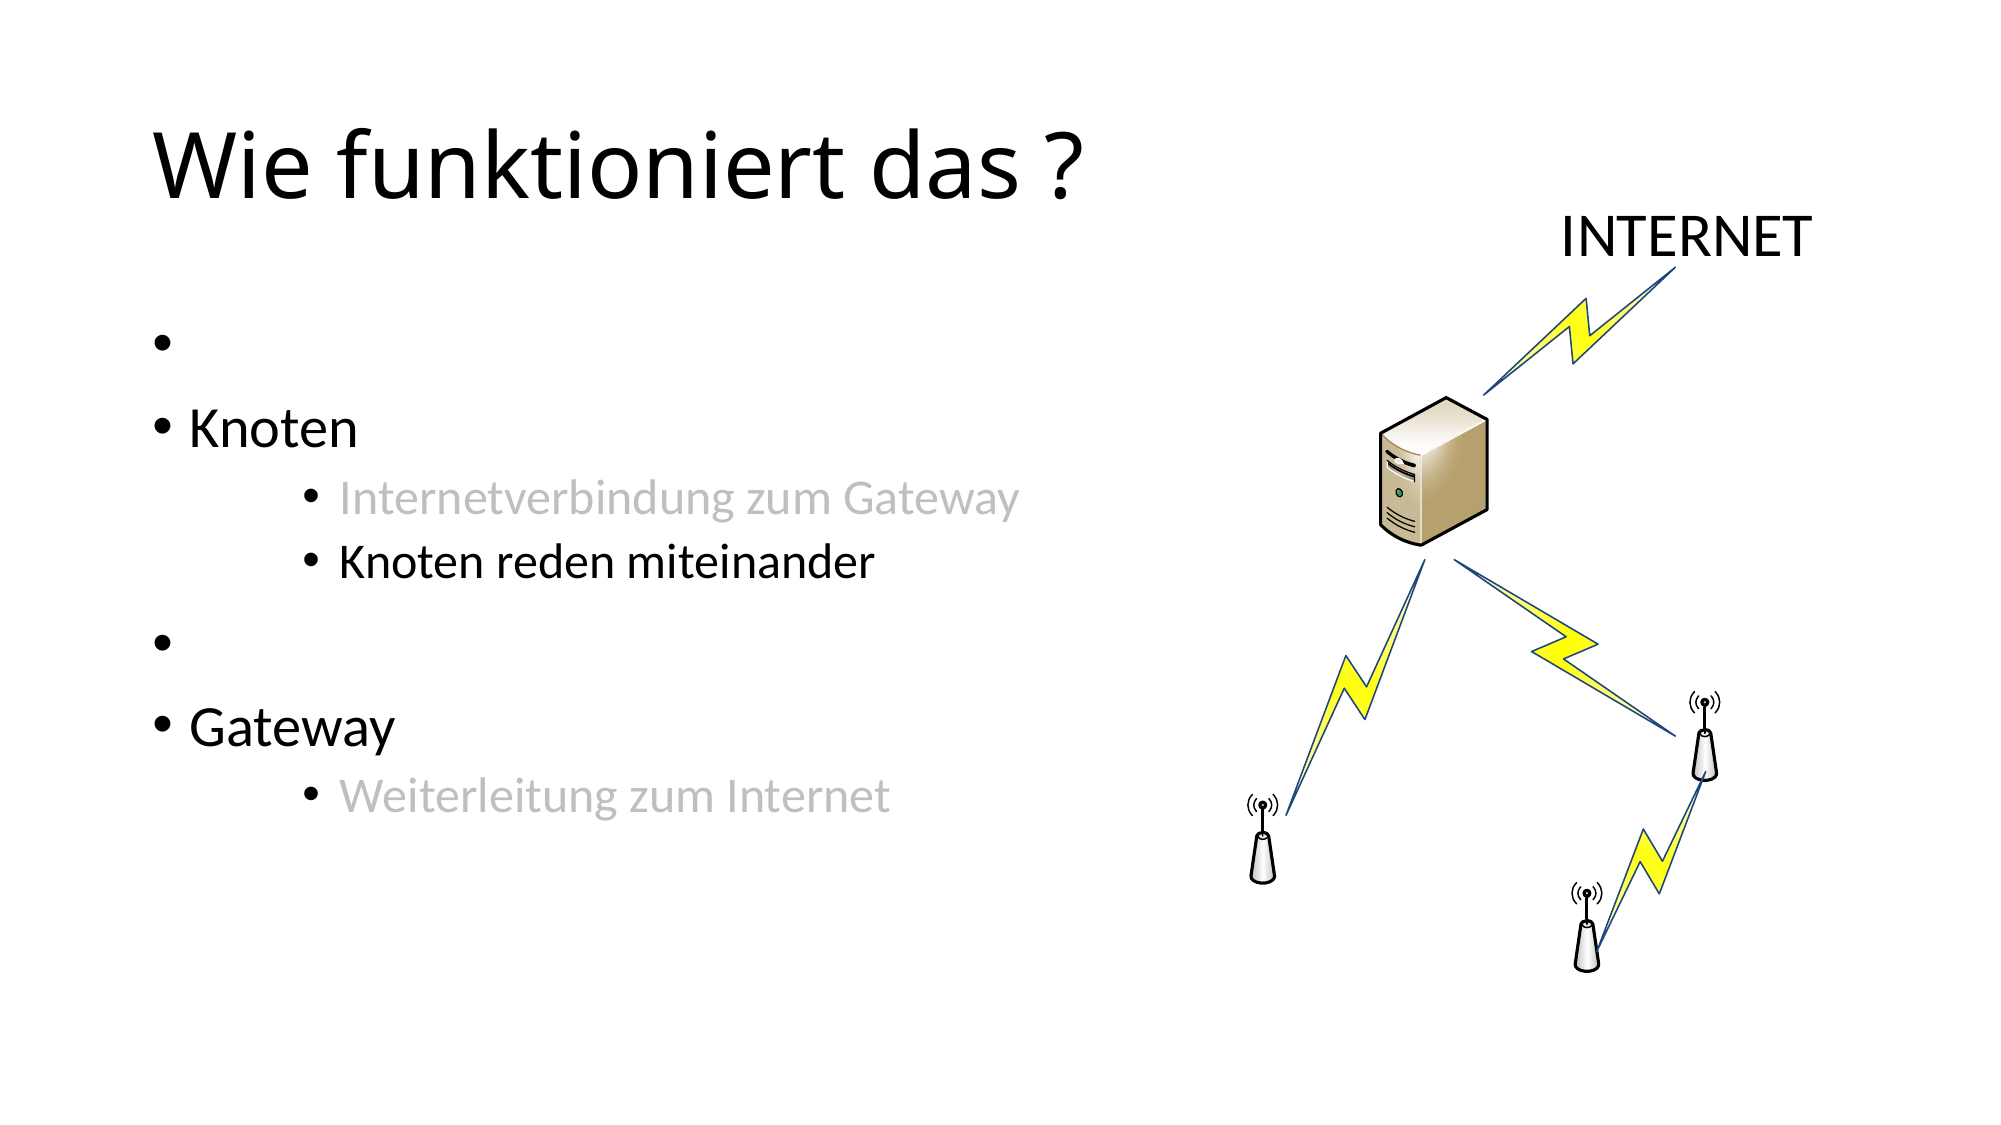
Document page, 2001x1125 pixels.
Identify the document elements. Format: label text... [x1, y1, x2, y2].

chart [523, 168, 1863, 1060]
list Knoten Internetverbindung zum Gateway Knoten reden miteinander Gateway Weiterleitung zum Internet [137, 299, 523, 1014]
title Wie funktioniert das ? [137, 59, 1863, 278]
